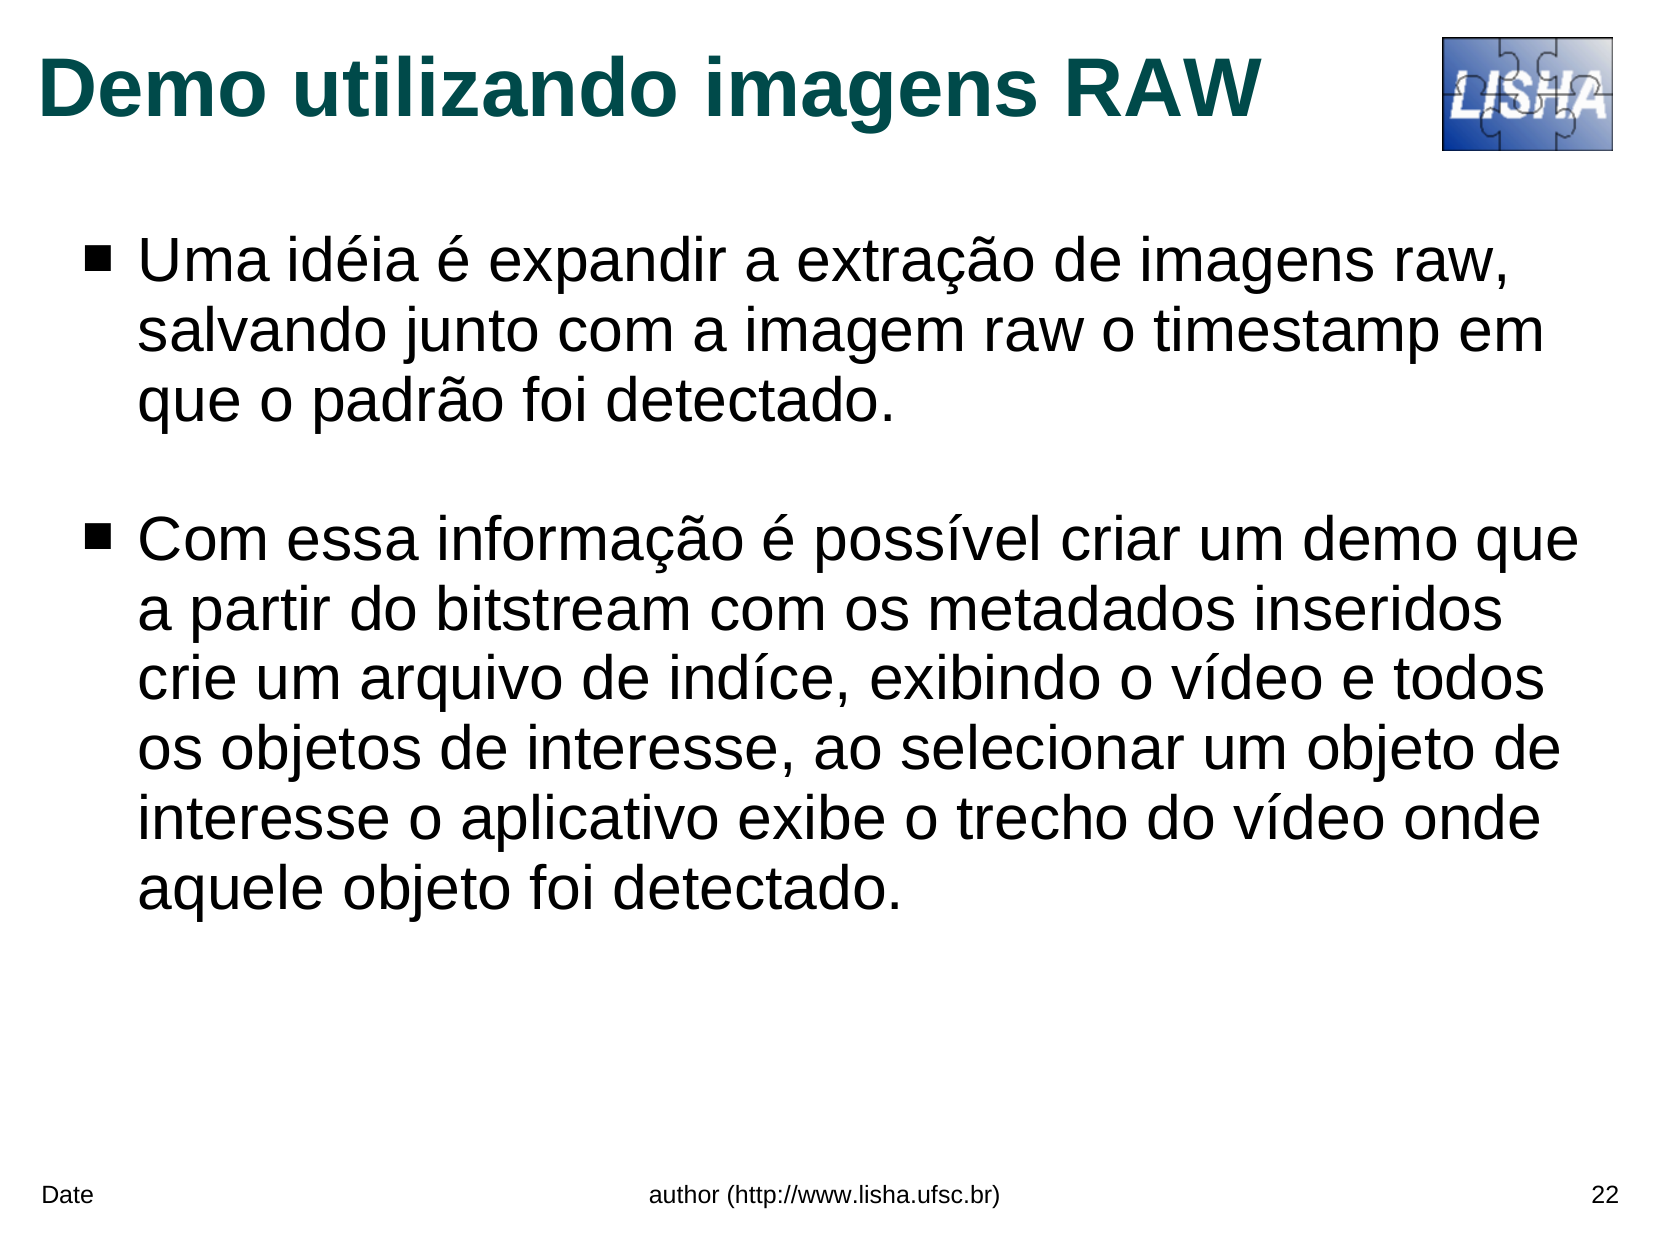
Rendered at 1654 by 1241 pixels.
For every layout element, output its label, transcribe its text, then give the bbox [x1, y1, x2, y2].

list Uma idéia é expandir a extração de imagens raw, salvando junto com a imagem raw o timestamp em que o padrão foi detectado. Com essa informação é possível criar um demo que a partir do bitstream com os metadados inseridos crie um arquivo de indíce, exibindo o vídeo e todos os objetos de interesse, ao selecionar um objeto de interesse o aplicativo exibe o trecho do vídeo onde aquele objeto foi detectado. [37, 225, 1613, 1163]
picture [1442, 37, 1613, 151]
title Demo utilizando imagens RAW [37, 37, 1426, 151]
